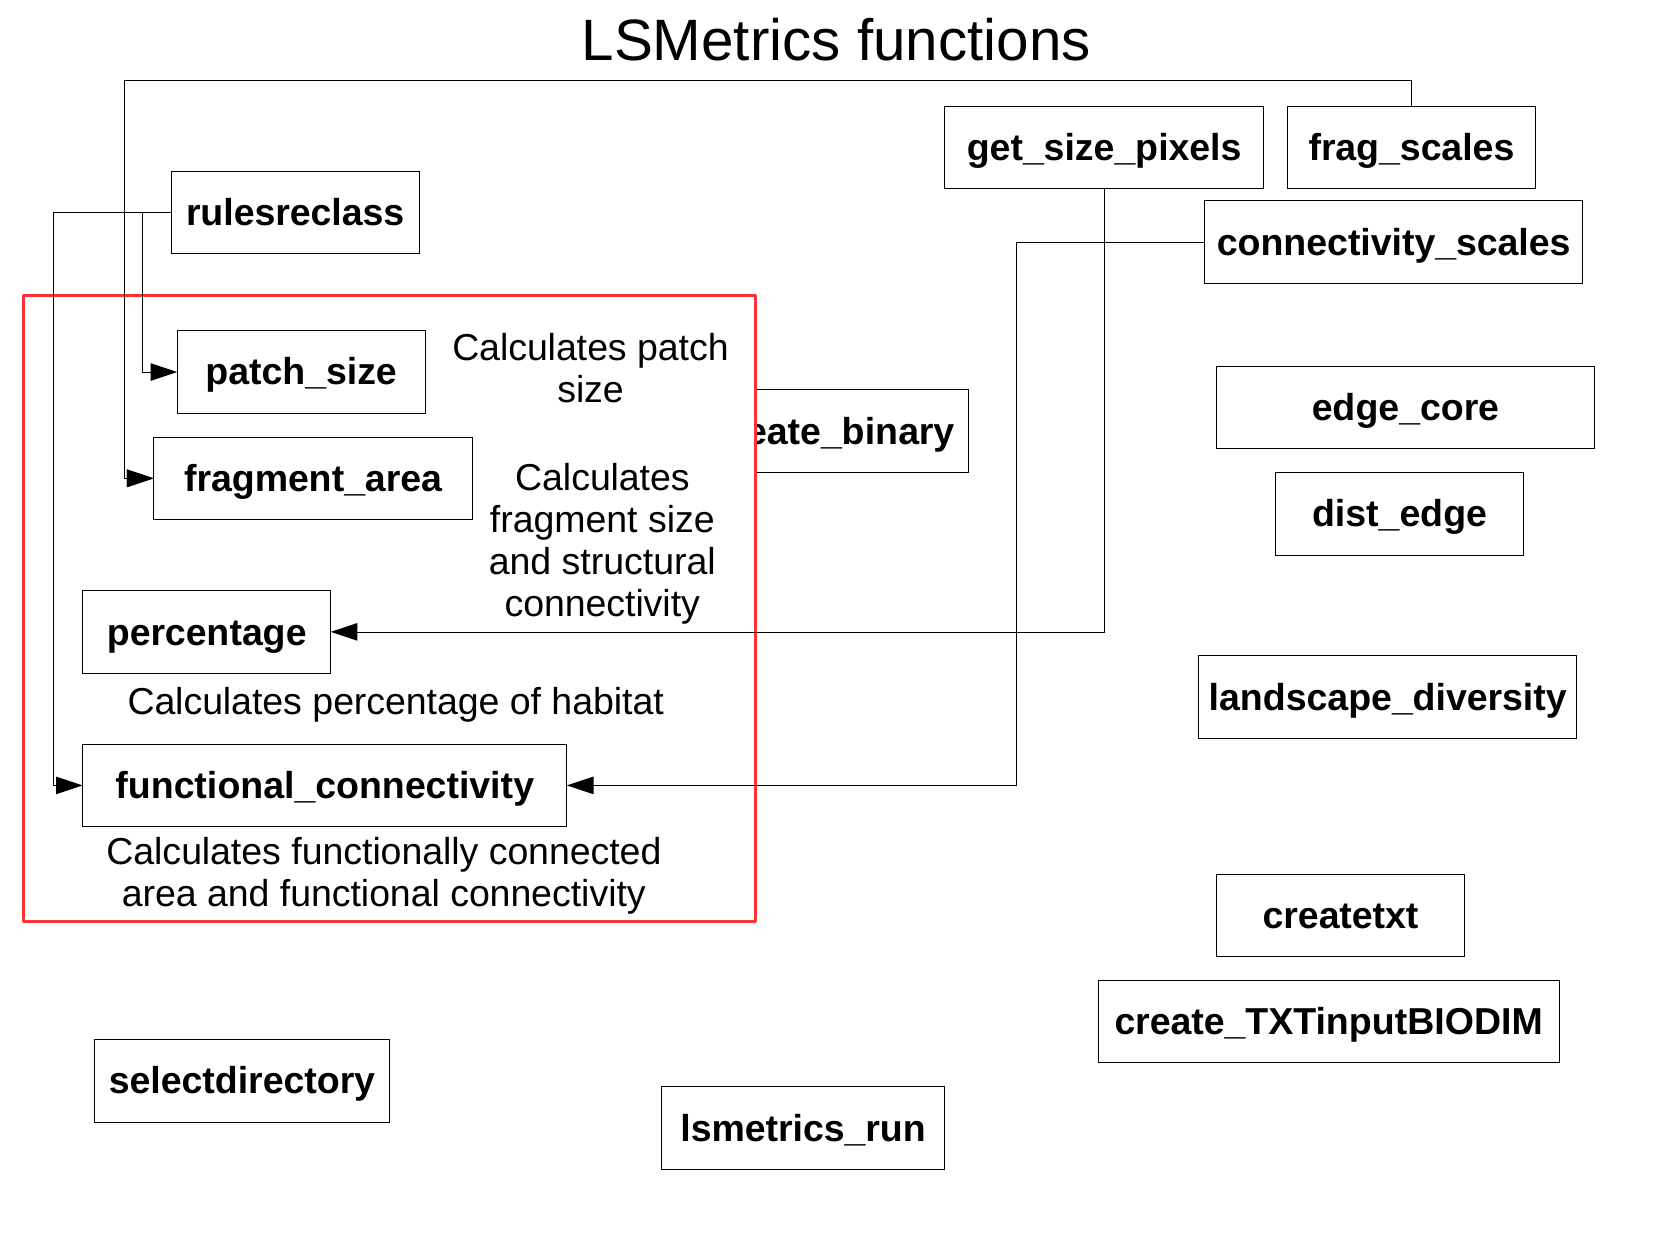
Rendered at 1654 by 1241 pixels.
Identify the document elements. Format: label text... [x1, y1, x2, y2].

text_box [143, 295, 756, 372]
text_box edge_core [1216, 366, 1595, 449]
text_box [125, 295, 756, 478]
text_box get_size_pixels [944, 106, 1264, 189]
text_box Calculates fragment size and structural connectivity [448, 448, 756, 632]
text_box functional_connectivity [82, 744, 567, 823]
text_box rulesreclass [171, 171, 420, 254]
text_box selectdirectory [94, 1039, 390, 1123]
text_box Calculates percentage of habitat [82, 673, 709, 731]
text_box connectivity_scales [1204, 200, 1583, 284]
text_box [23, 295, 82, 922]
text_box dist_edge [1275, 472, 1524, 556]
text_box createtxt [1216, 874, 1465, 957]
text_box [567, 786, 756, 922]
text_box landscape_diversity [1198, 655, 1577, 739]
text_box percentage [82, 590, 331, 673]
text_box frag_scales [1287, 106, 1536, 189]
text_box [54, 295, 756, 785]
text_box fragment_area [153, 437, 473, 520]
text_box create_binary [756, 389, 969, 473]
text_box patch_size [177, 330, 425, 414]
text_box lsmetrics_run [661, 1086, 945, 1170]
text_box Calculates functionally connected area and functional connectivity [70, 823, 697, 922]
text_box create_TXTinputBIODIM [1098, 980, 1560, 1063]
text_box LSMetrics functions [566, 0, 1205, 80]
text_box Calculates patch size [425, 318, 756, 418]
